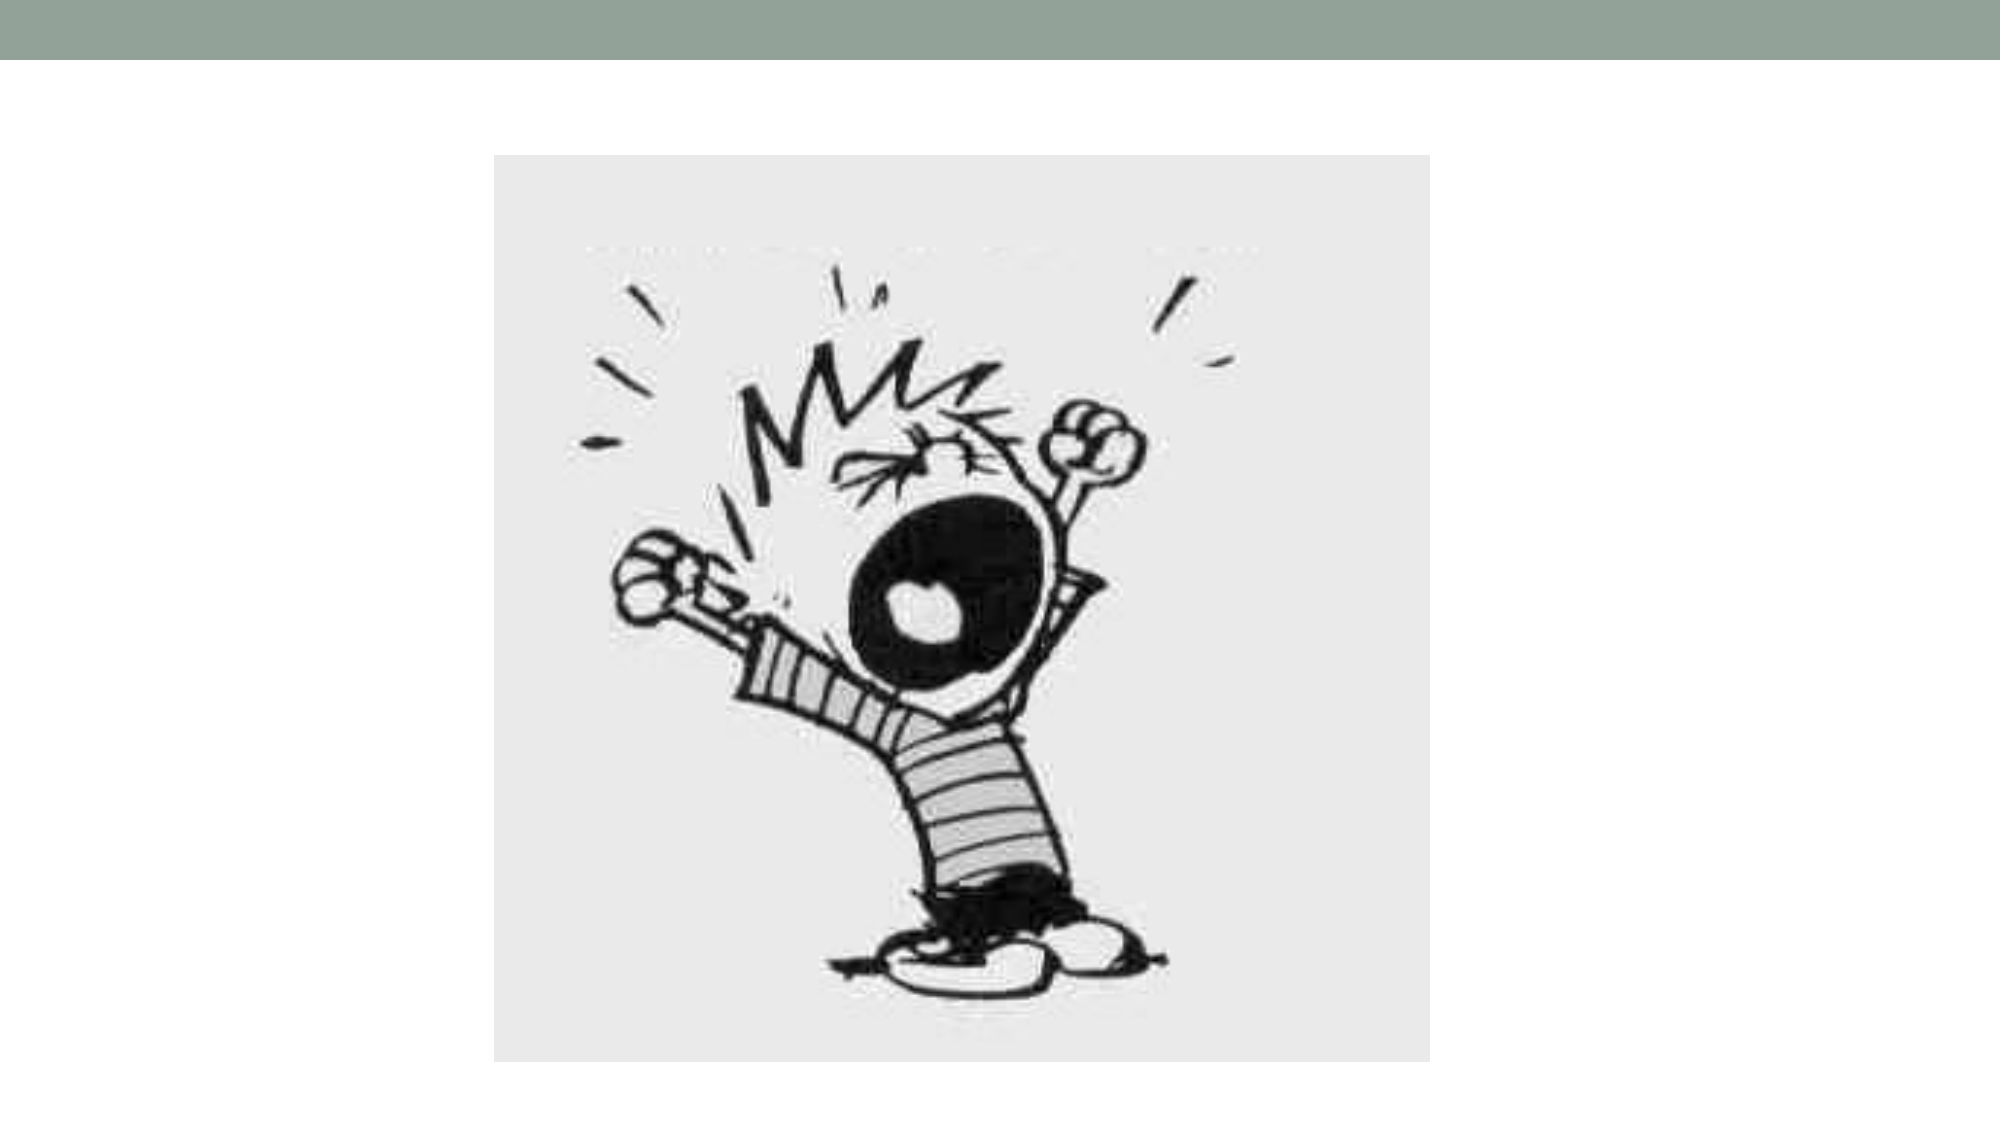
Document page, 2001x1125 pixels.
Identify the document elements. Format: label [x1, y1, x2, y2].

picture [494, 156, 1430, 1062]
